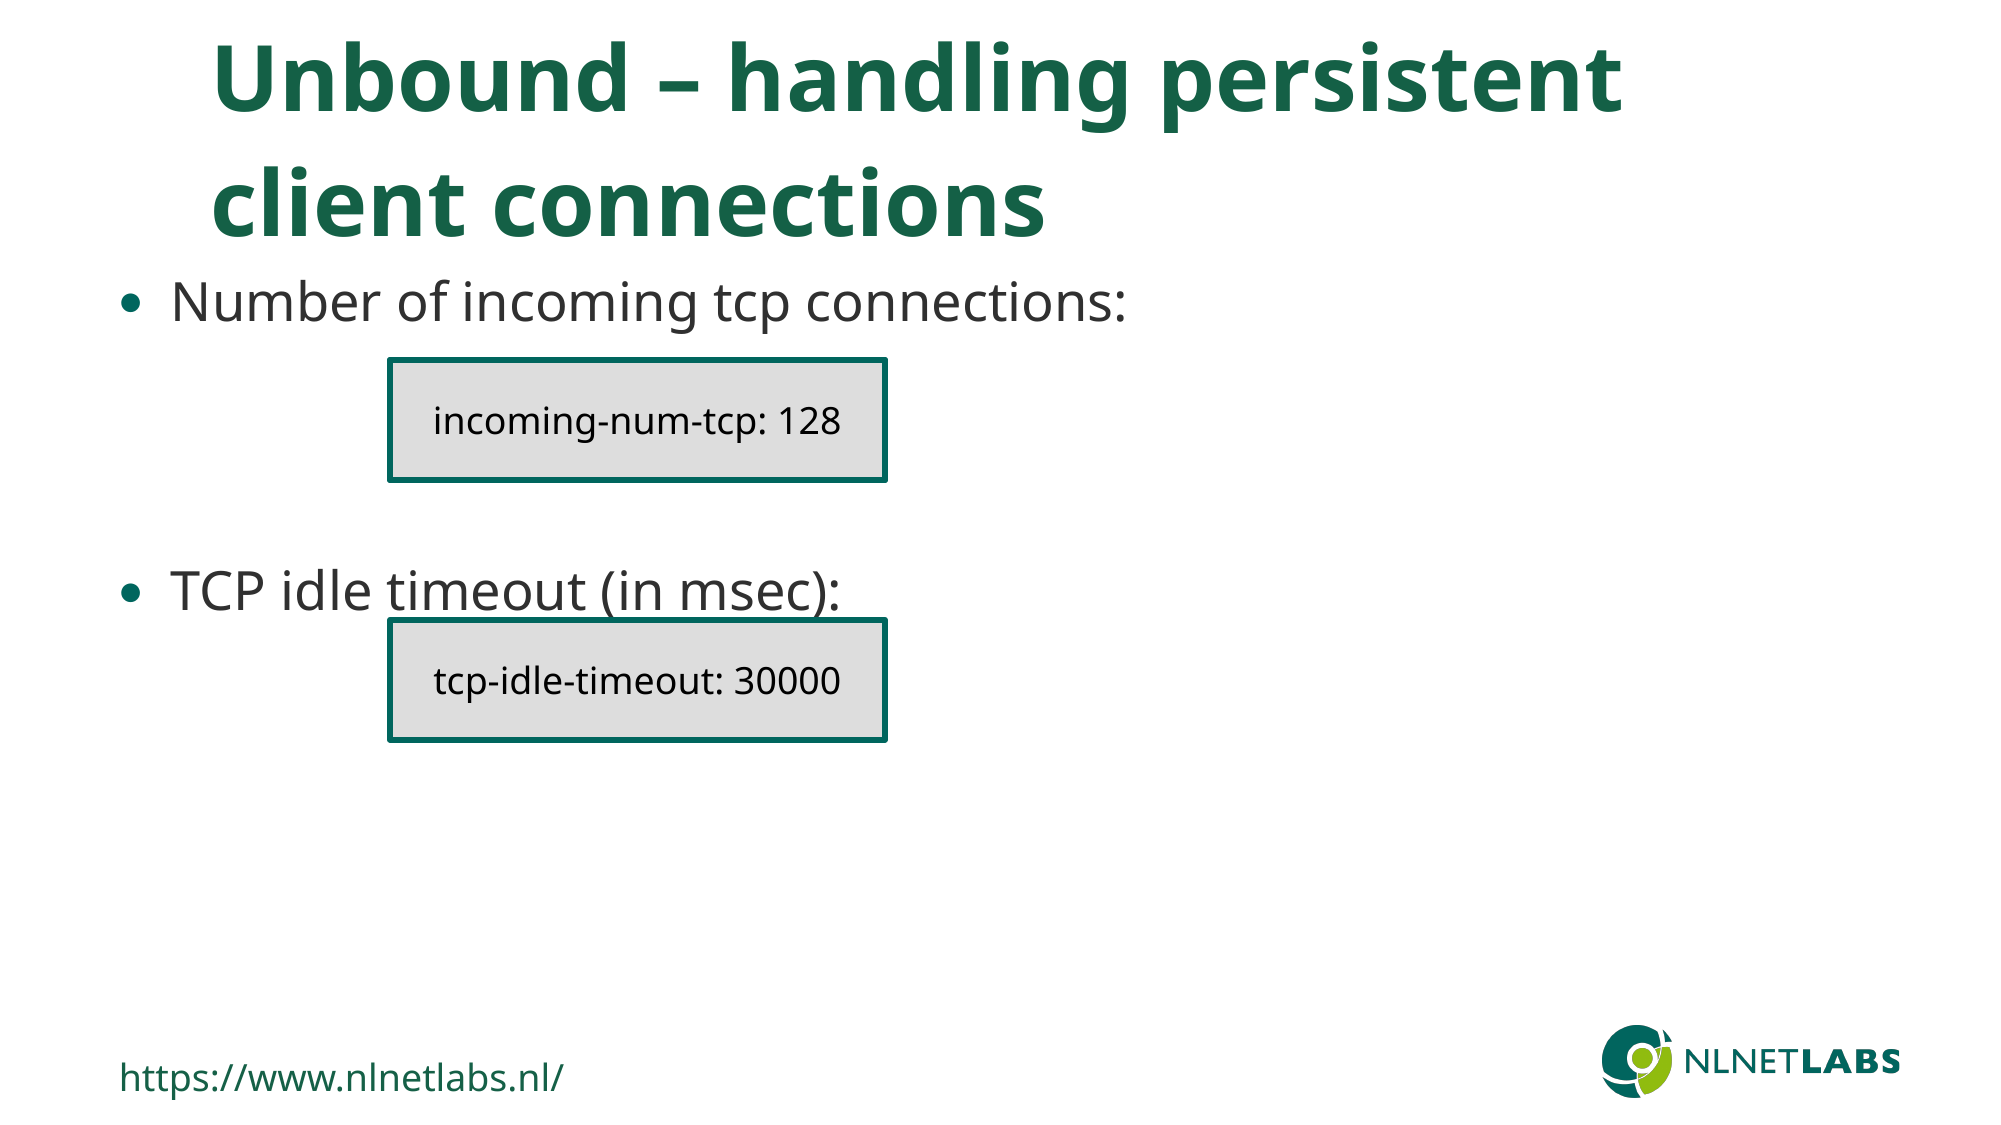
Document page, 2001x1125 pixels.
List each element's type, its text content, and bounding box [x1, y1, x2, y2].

picture [1602, 1025, 1900, 1098]
title Unbound – handling persistent client connections [210, 36, 1900, 242]
text_box tcp-idle-timeout: 30000 [390, 619, 886, 740]
list Number of incoming tcp connections: TCP idle timeout (in msec): [99, 263, 1900, 916]
text_box incoming-num-tcp: 128 [390, 360, 886, 480]
